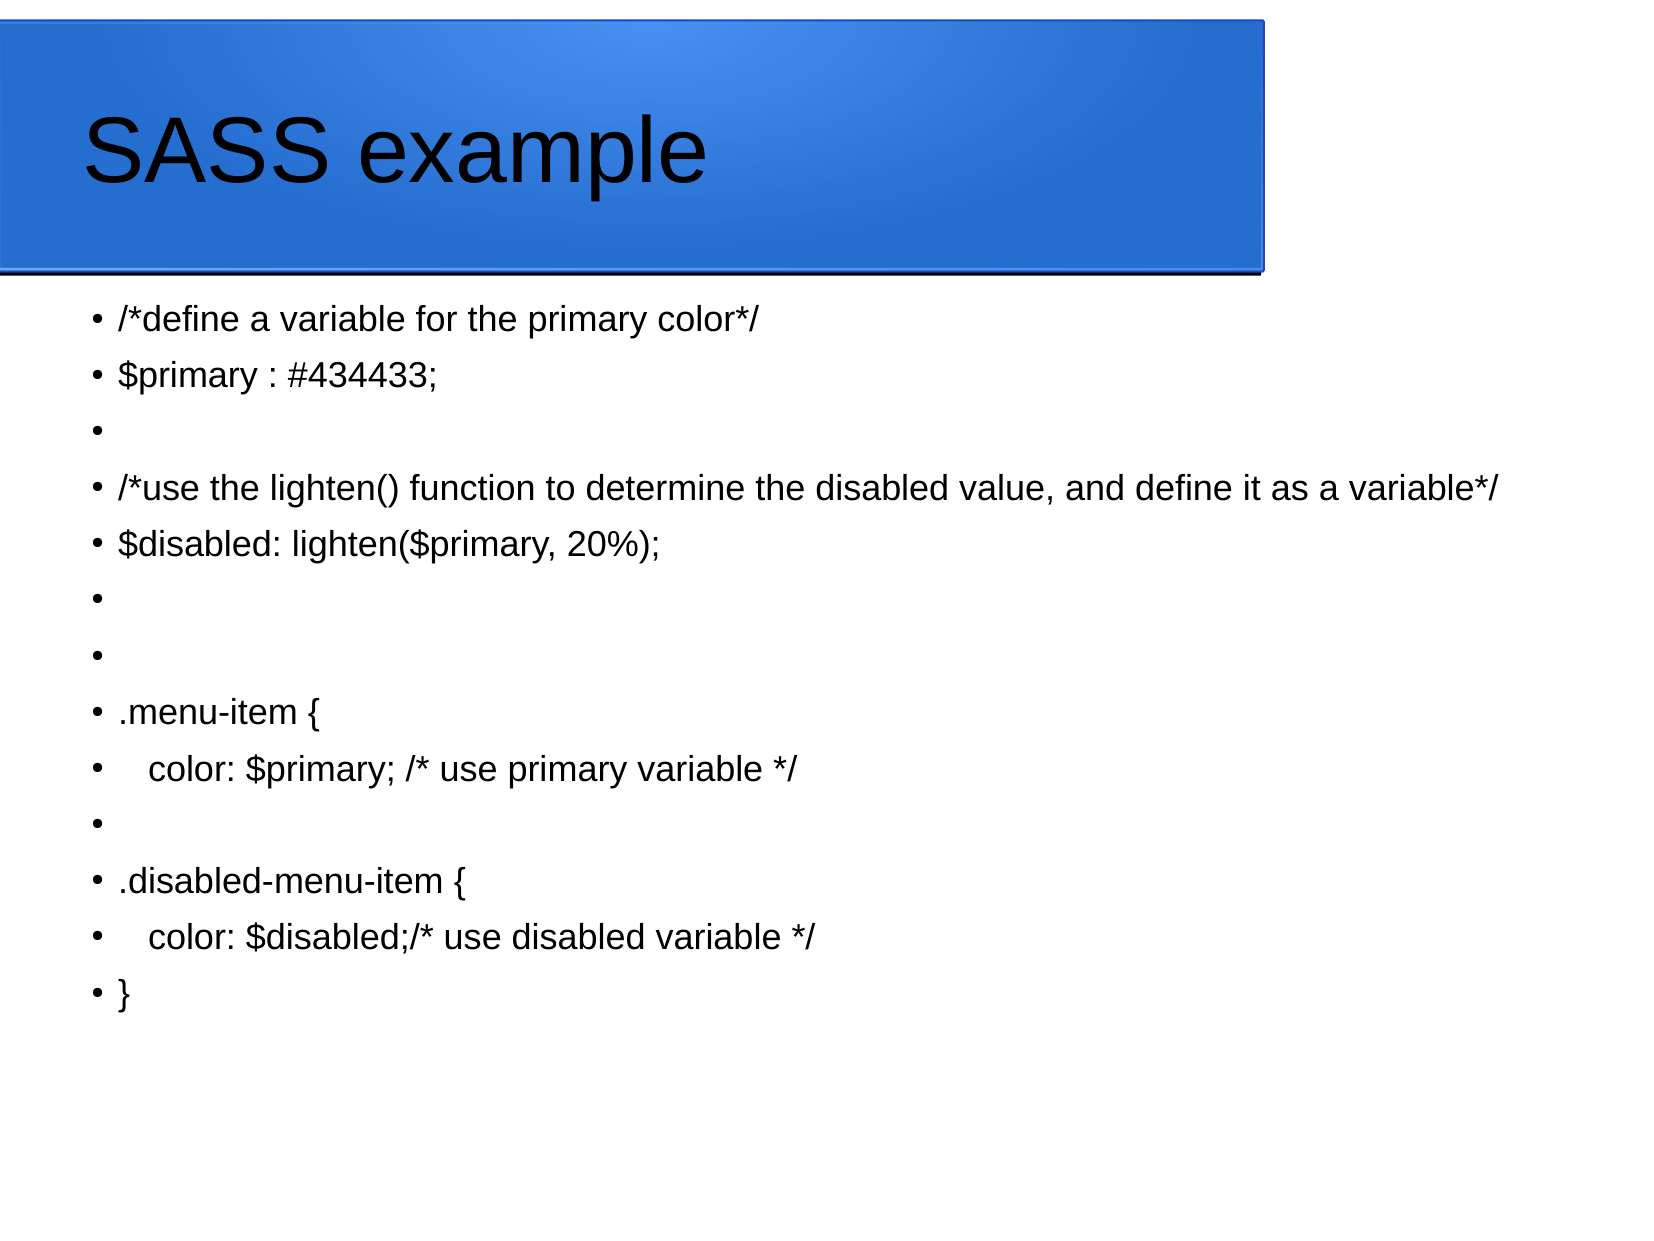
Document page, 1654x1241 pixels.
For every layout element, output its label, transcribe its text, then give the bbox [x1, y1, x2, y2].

title SASS example [82, 47, 1235, 252]
list /*define a variable for the primary color*/ $primary : #434433; /*use the lighten() function to determine the disabled value, and define it as a variable*/ $disabled: lighten($primary, 20%); .menu-item { color: $primary; /* use primary variable */ .disabled-menu-item { color: $disabled;/* use disabled variable */ } [82, 299, 1571, 1019]
